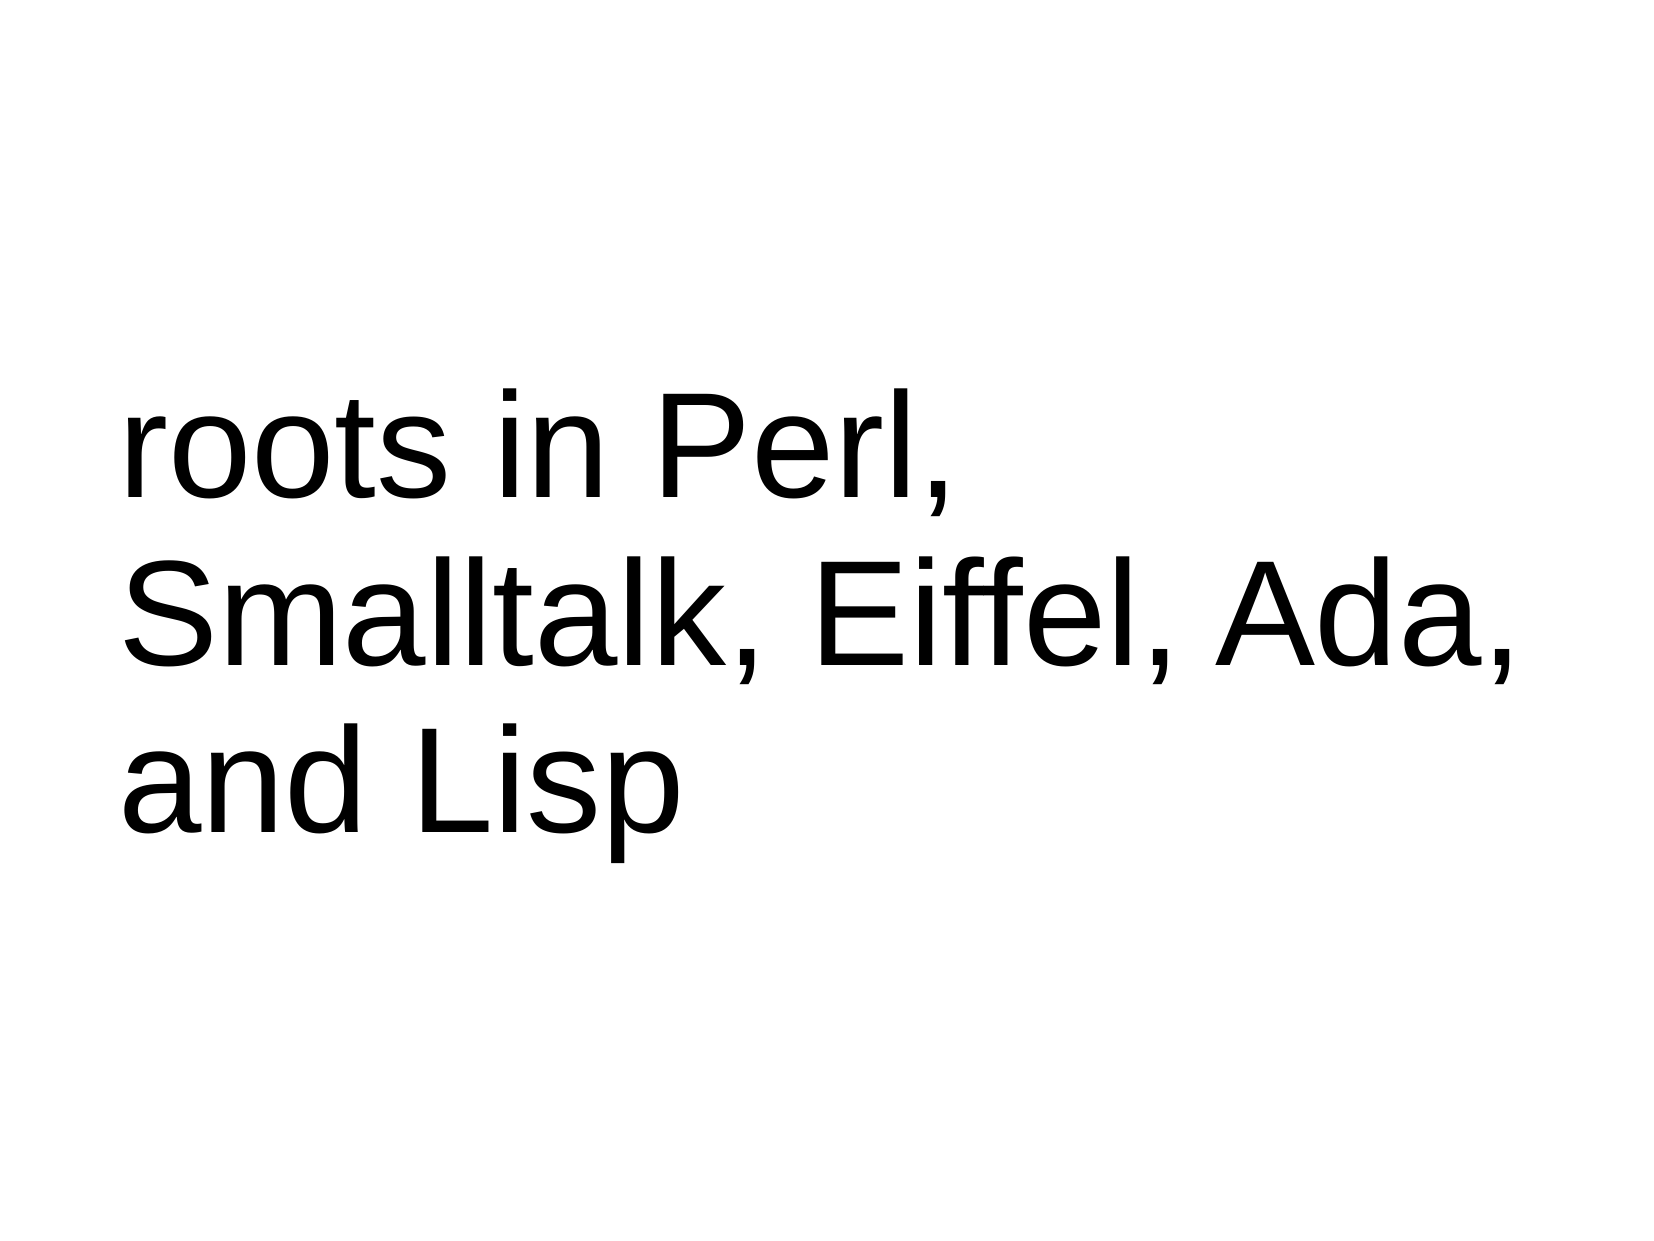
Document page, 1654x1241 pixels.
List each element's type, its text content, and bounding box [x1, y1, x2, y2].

text_box roots in Perl, Smalltalk, Eiffel, Ada, and Lisp [103, 354, 1551, 886]
